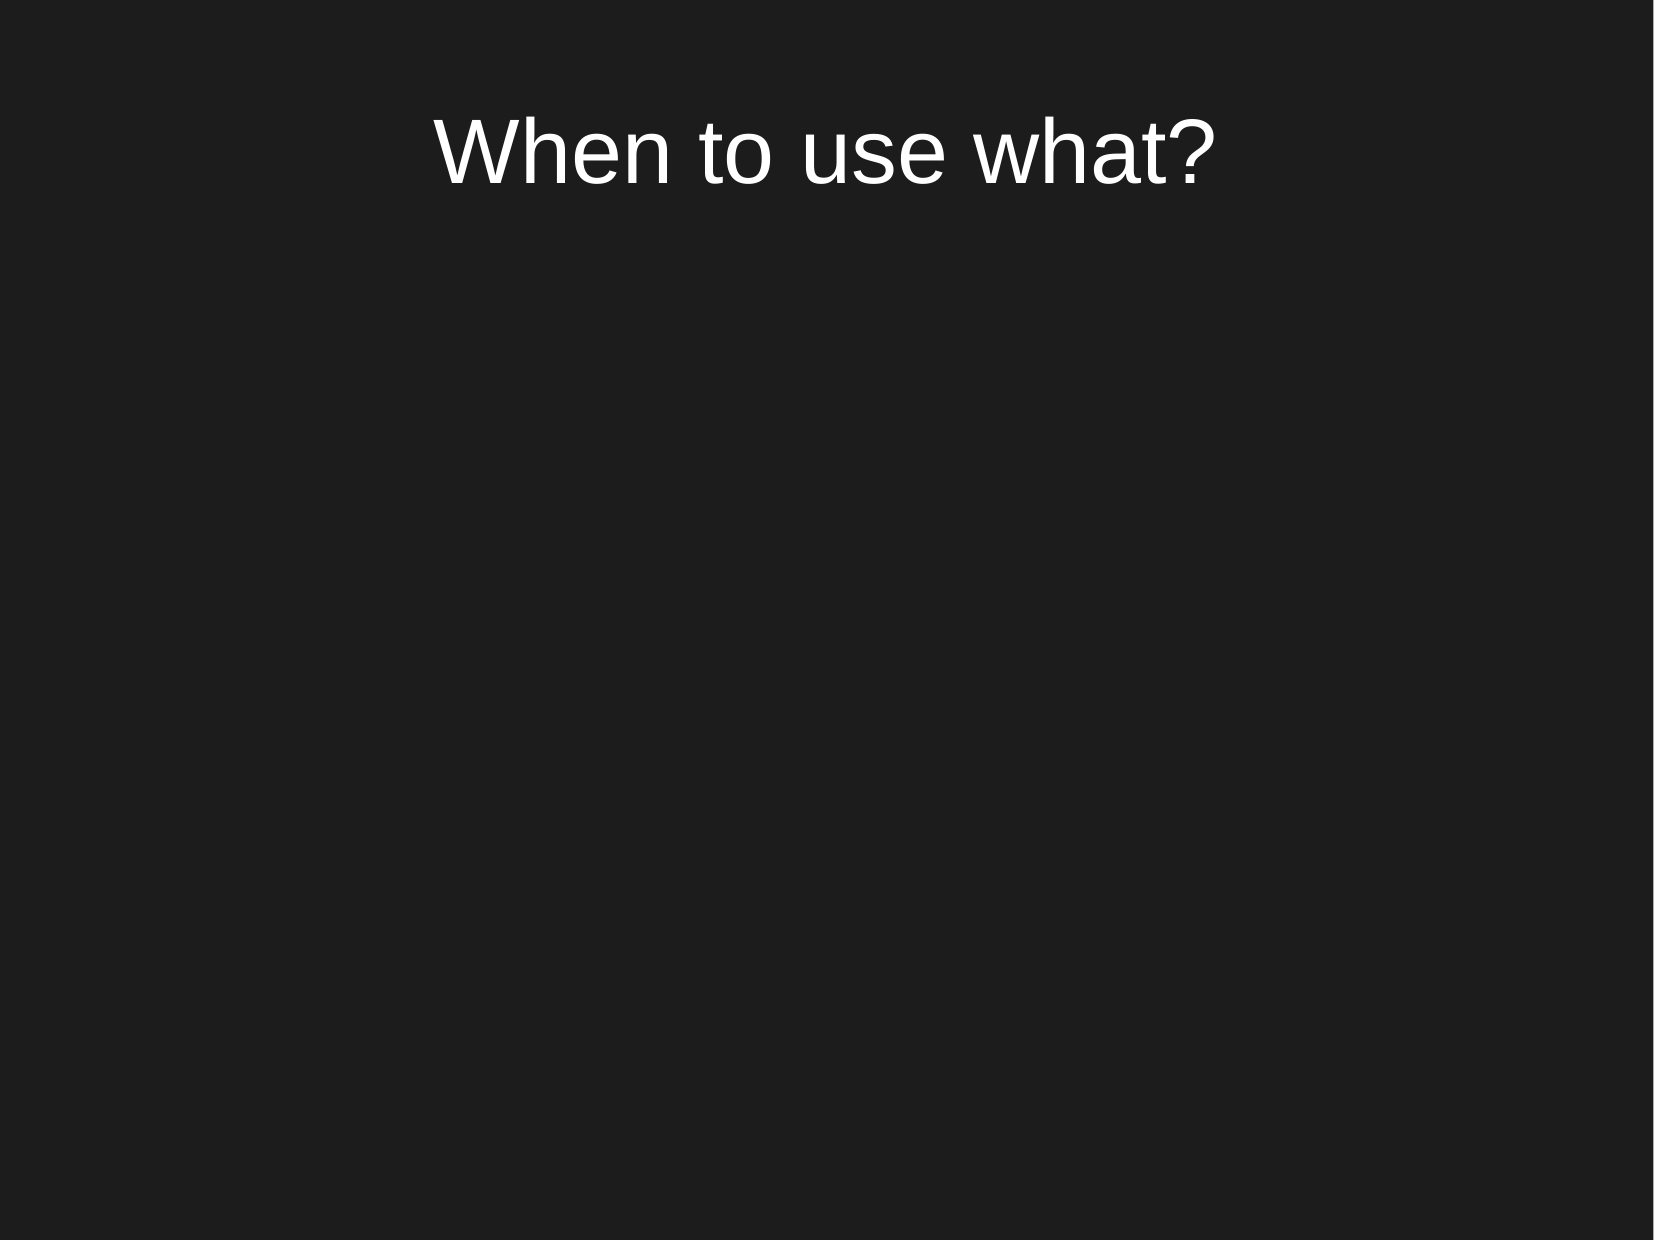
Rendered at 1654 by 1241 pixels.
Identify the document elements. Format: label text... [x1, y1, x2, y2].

title When to use what? [82, 49, 1571, 256]
